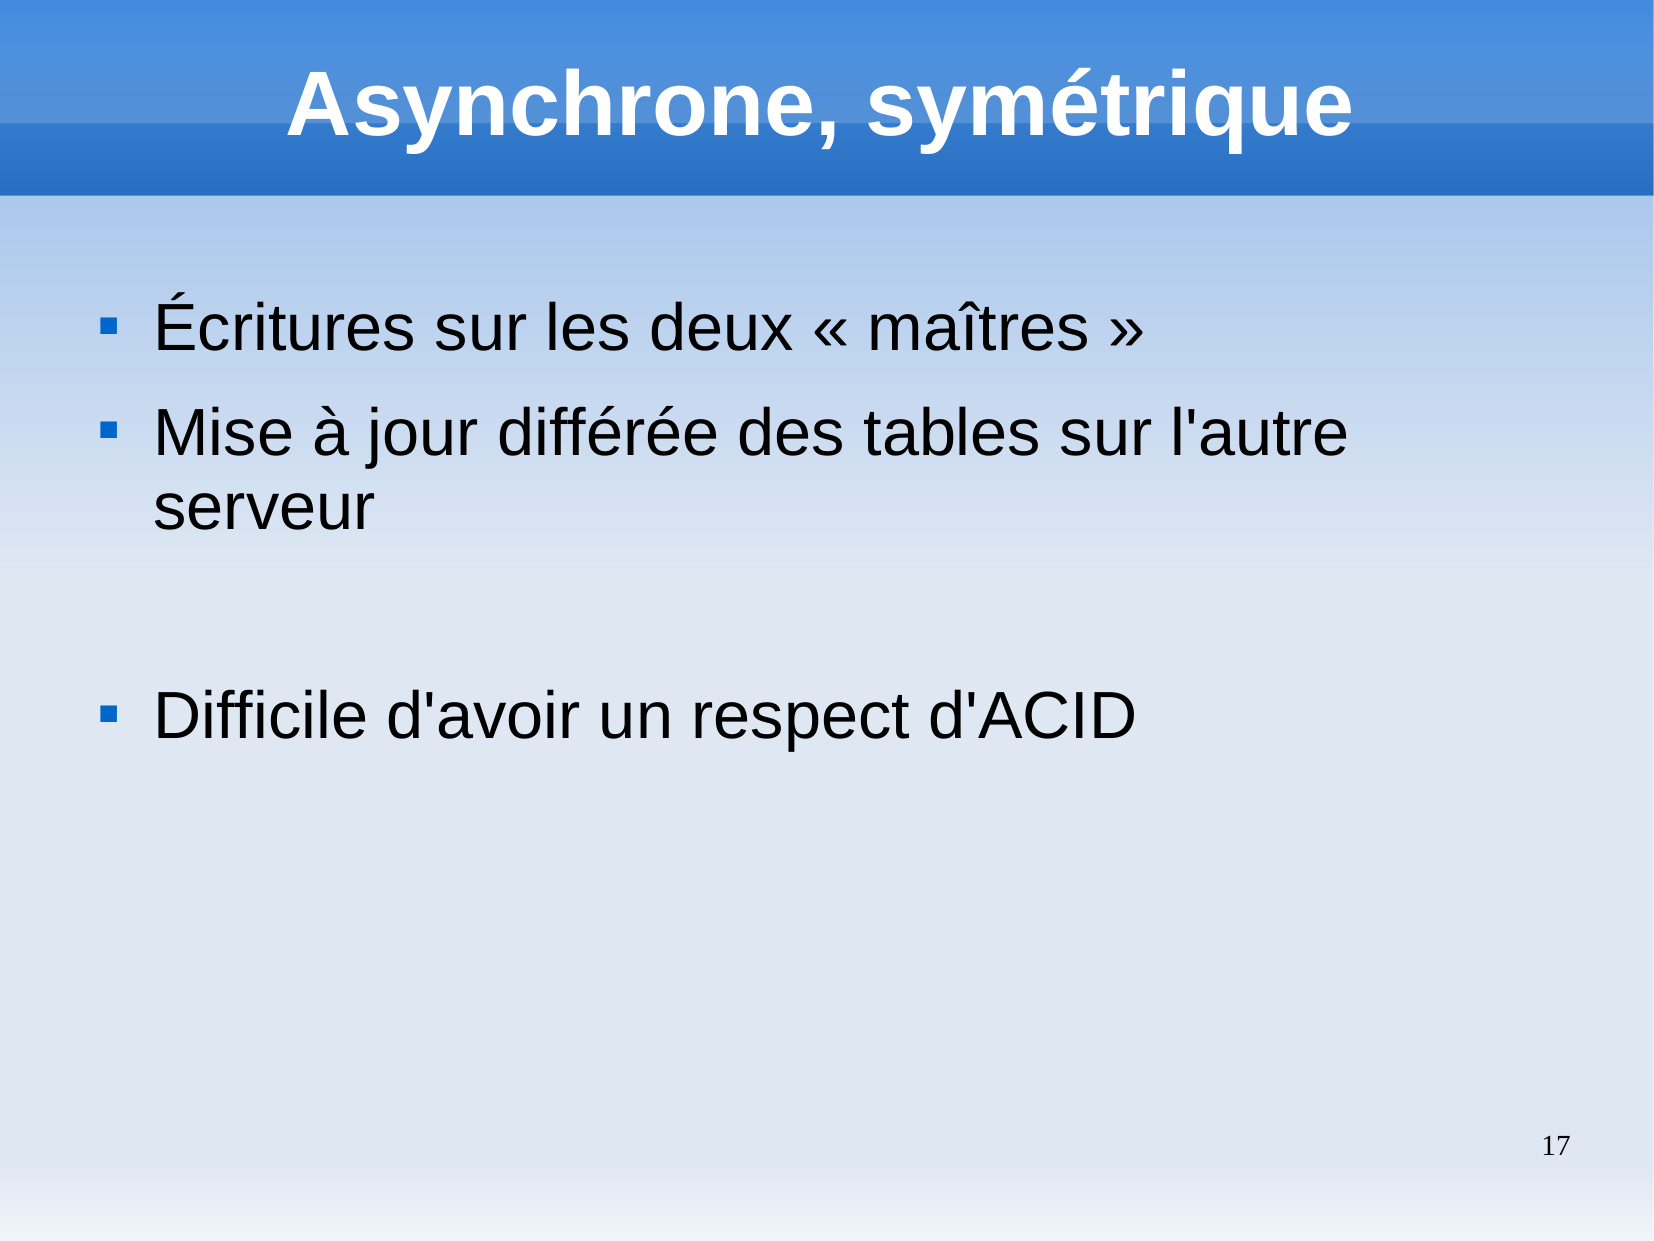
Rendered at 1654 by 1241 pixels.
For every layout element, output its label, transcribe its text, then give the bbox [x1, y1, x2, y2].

list Écritures sur les deux « maîtres » Mise à jour différée des tables sur l'autre serveur Difficile d'avoir un respect d'ACID [82, 290, 1571, 1109]
title Asynchrone, symétrique [76, 0, 1565, 208]
picture [0, 0, 1654, 1241]
